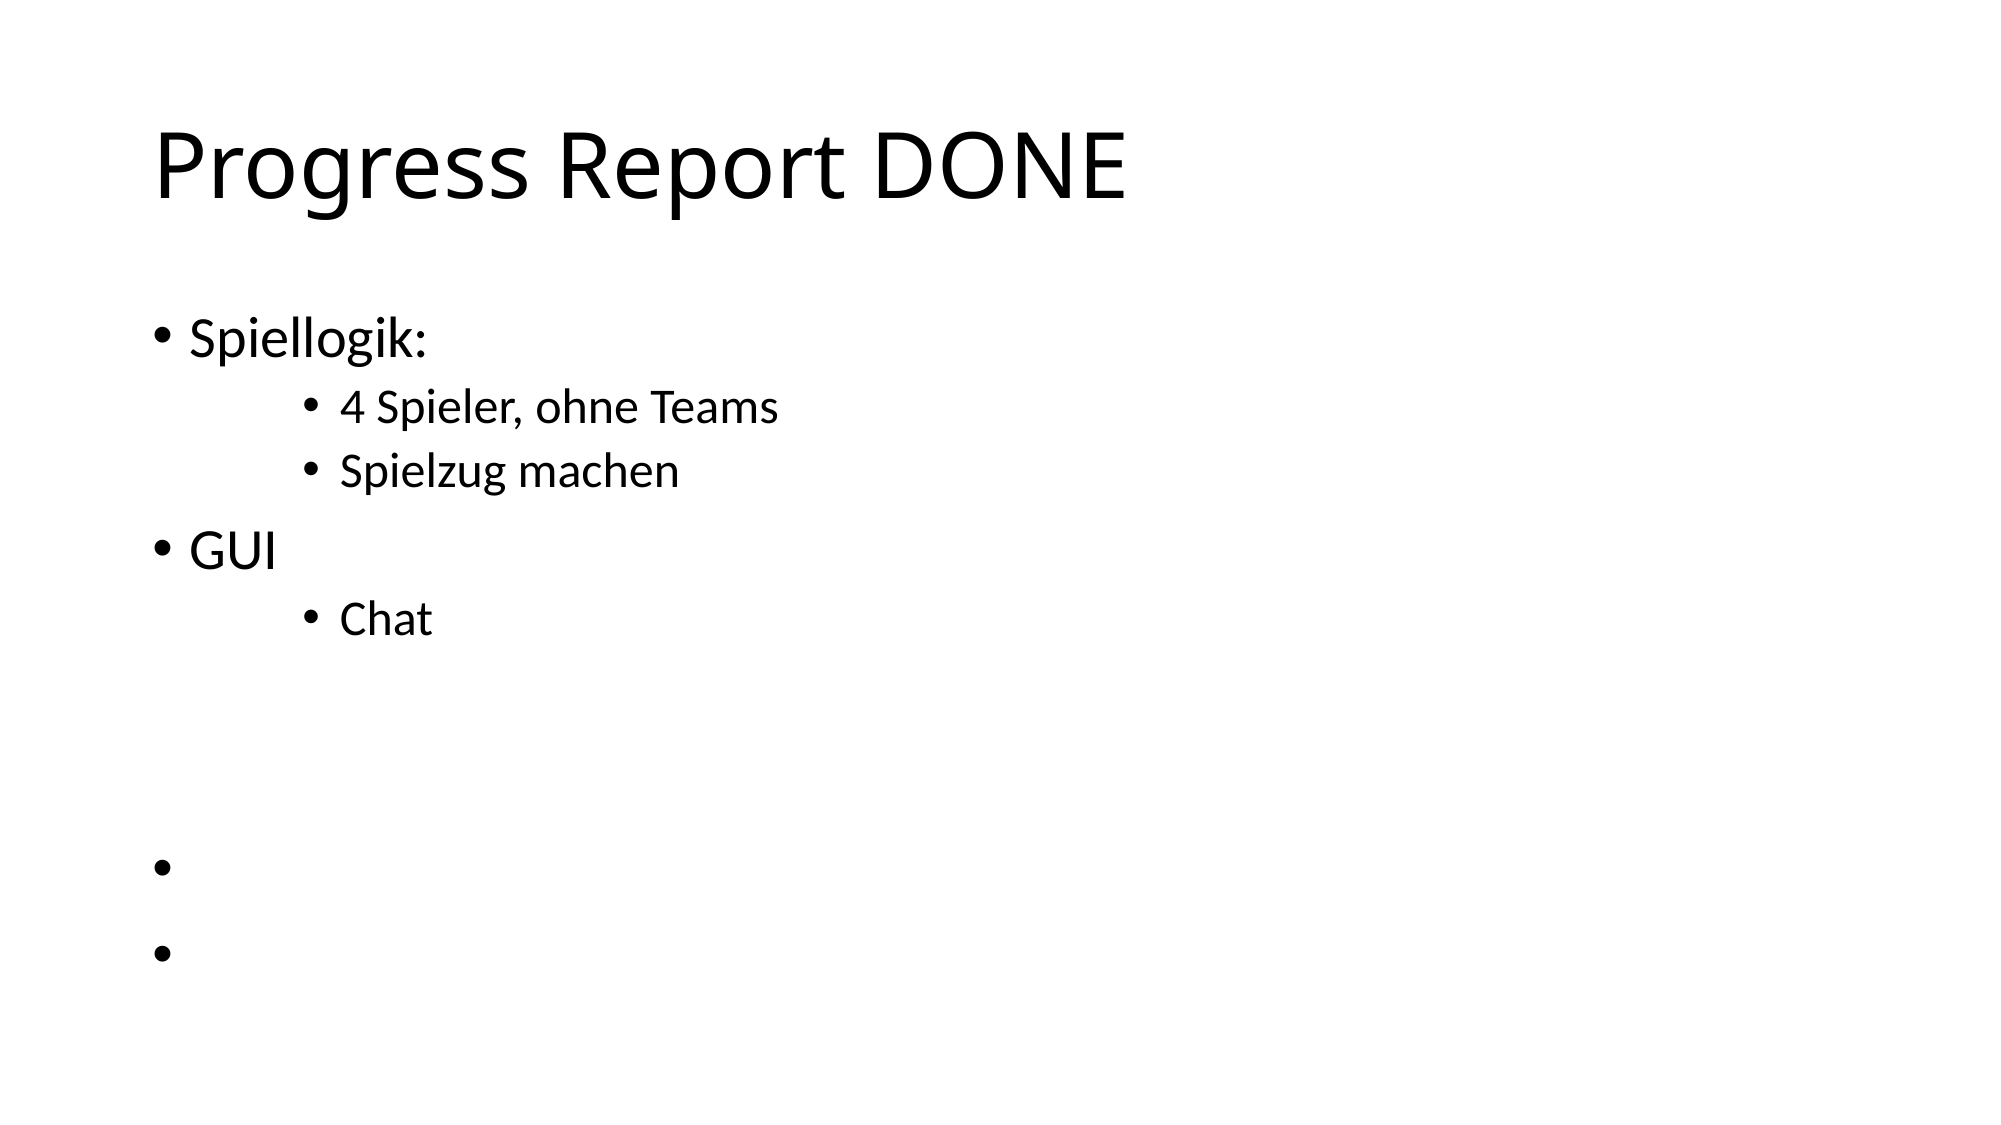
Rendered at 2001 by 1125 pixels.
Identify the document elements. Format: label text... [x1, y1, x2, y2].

list Spiellogik: 4 Spieler, ohne Teams Spielzug machen GUI Chat [137, 299, 1863, 1014]
title Progress Report DONE [137, 59, 1863, 278]
